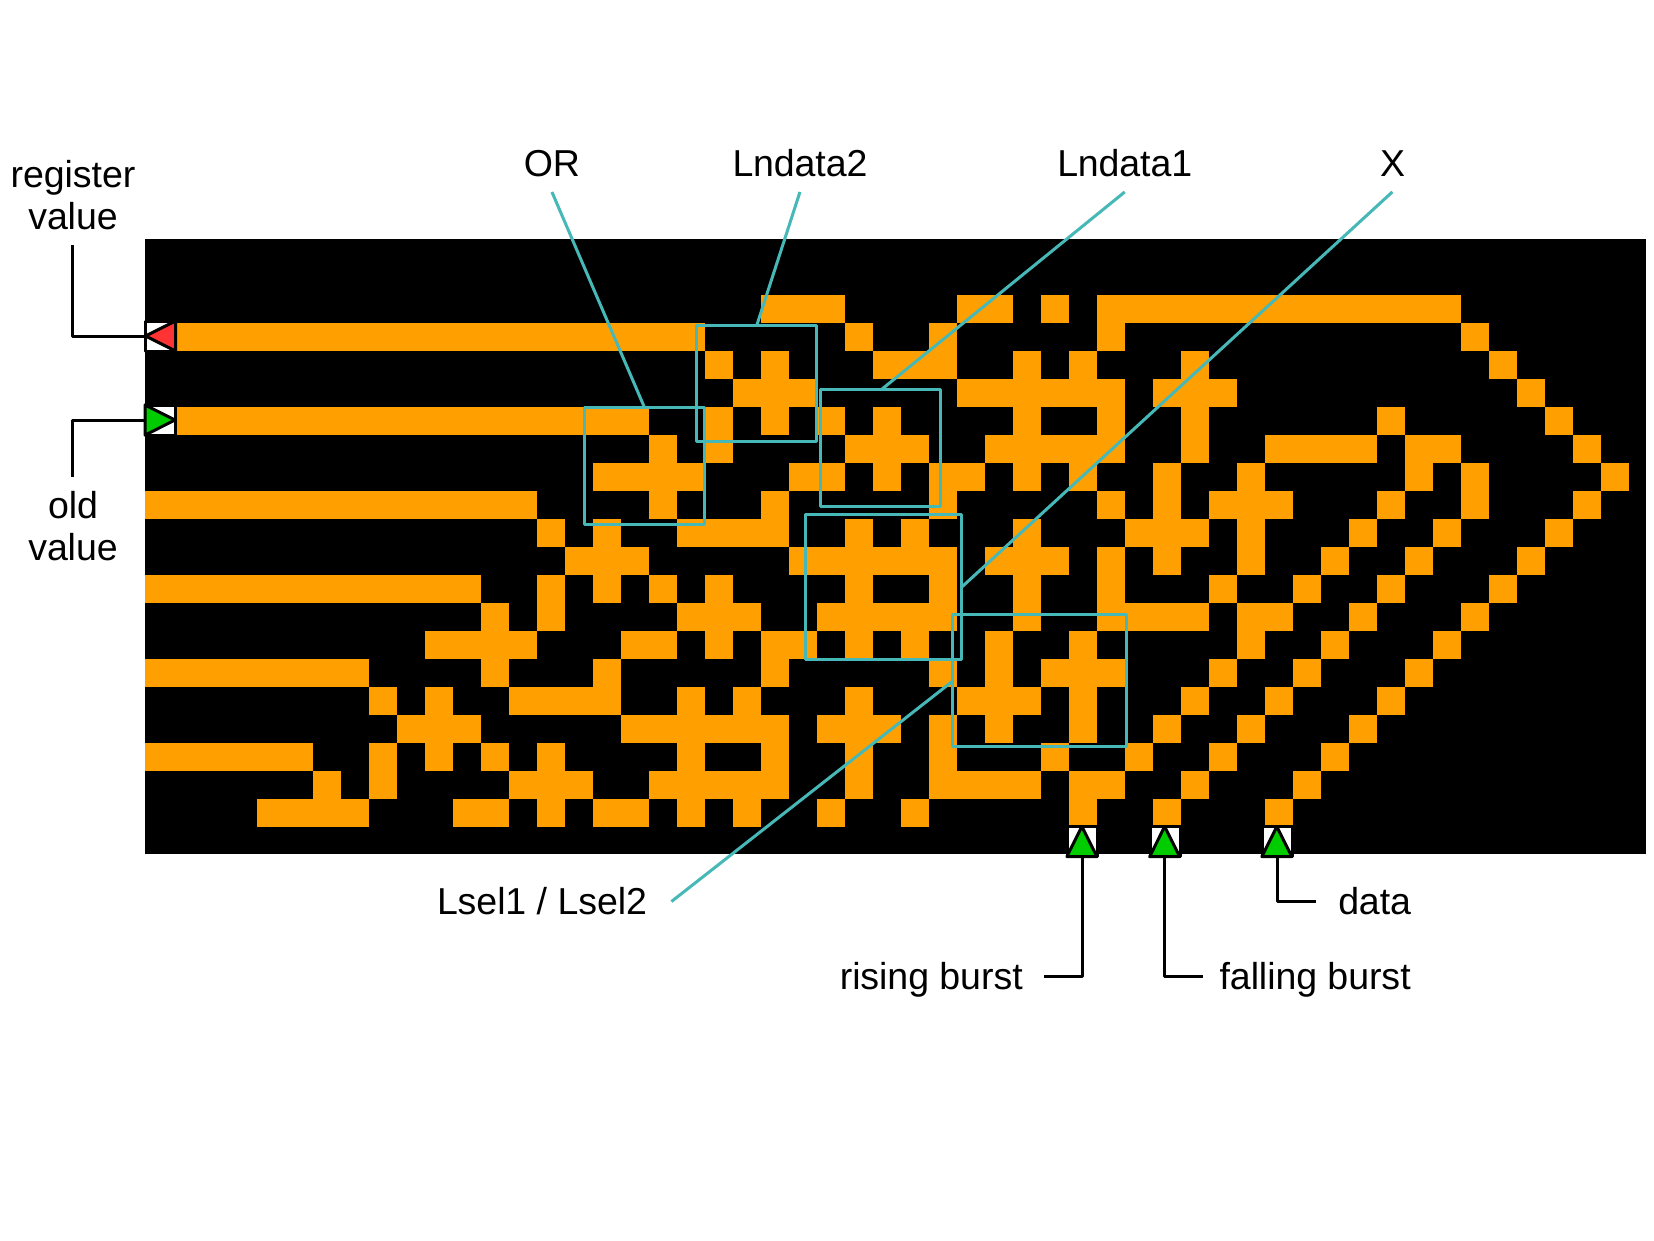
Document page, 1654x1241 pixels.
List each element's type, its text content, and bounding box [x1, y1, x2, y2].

text_box Lsel1 / Lsel2 [412, 873, 672, 931]
text_box [1066, 826, 1098, 857]
text_box OR [465, 135, 639, 192]
picture [698, 409, 703, 440]
picture [736, 239, 1646, 854]
picture [575, 239, 782, 406]
text_box falling burst [1202, 948, 1428, 1006]
text_box [145, 405, 176, 436]
text_box old value [0, 477, 156, 576]
picture [822, 391, 939, 505]
text_box [1149, 826, 1181, 857]
picture [145, 239, 1337, 854]
picture [698, 327, 815, 440]
text_box [1261, 826, 1293, 857]
text_box register value [0, 146, 156, 246]
text_box data [1316, 873, 1434, 931]
text_box rising burst [818, 948, 1044, 1006]
text_box [145, 320, 176, 352]
picture [807, 516, 960, 658]
picture [954, 616, 1125, 745]
picture [954, 616, 960, 658]
text_box X [1333, 134, 1451, 192]
picture [586, 409, 703, 523]
text_box Lndata2 [713, 135, 887, 192]
text_box Lndata1 [1038, 134, 1211, 192]
